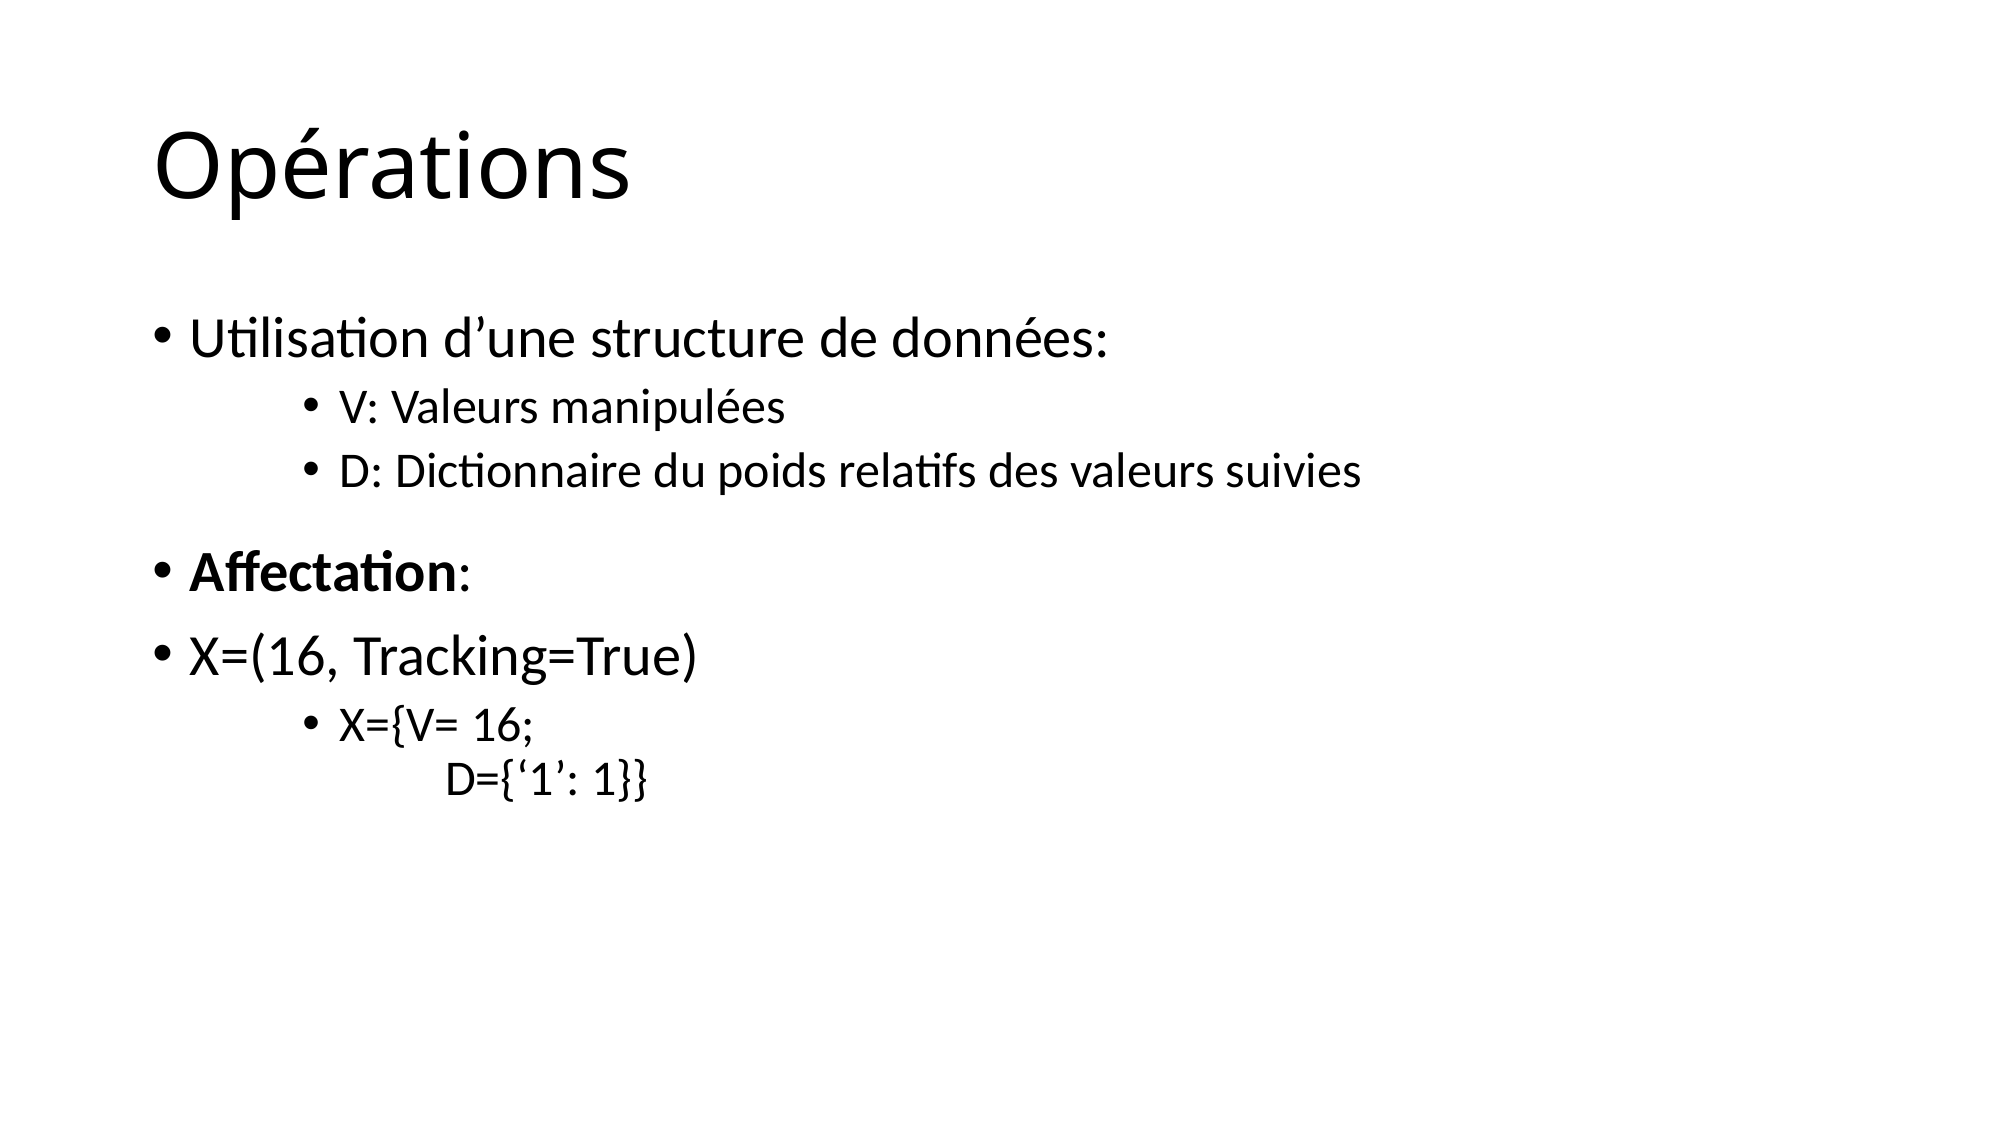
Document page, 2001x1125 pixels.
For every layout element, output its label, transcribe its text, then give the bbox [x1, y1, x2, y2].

title Opérations [137, 59, 1863, 278]
text_box Affectation: X=(16, Tracking=True) X={V= 16; D={‘1’: 1}} [137, 533, 1863, 1084]
list Utilisation d’une structure de données: V: Valeurs manipulées D: Dictionnaire du poids relatifs des valeurs suivies [137, 299, 1863, 533]
